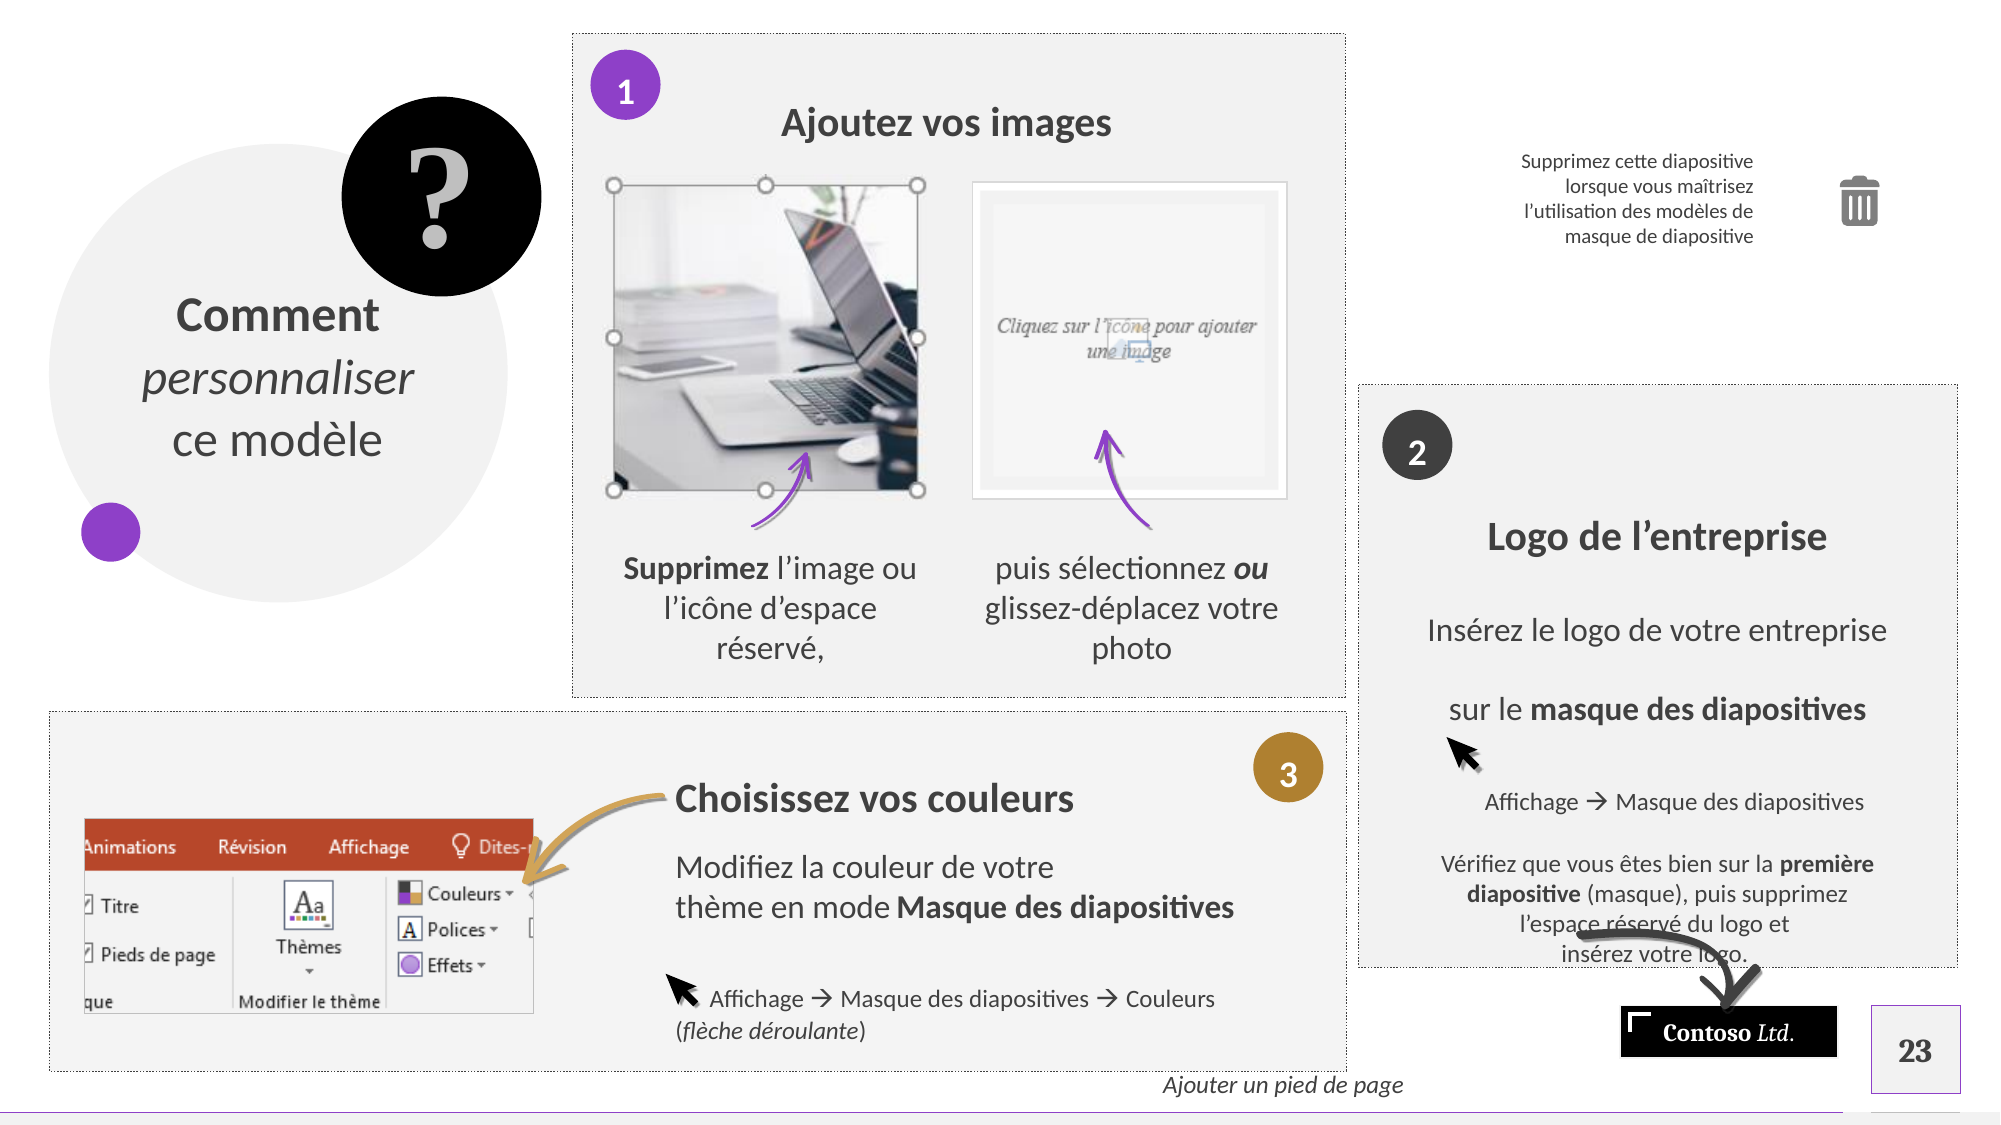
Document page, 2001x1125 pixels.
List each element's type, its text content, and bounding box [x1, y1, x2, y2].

picture [601, 174, 928, 504]
text_box Logo de l’entreprise [1411, 501, 1905, 567]
text_box Modifiez la couleur de votre thème en mode Masque des diapositives Affichage  Masque des diapositives  Couleurs (flèche déroulante) [660, 837, 1254, 1055]
text_box 23 [1871, 1019, 1960, 1080]
text_box Supprimez l’image ou l’icône d’espace réservé, [595, 538, 947, 676]
picture [84, 818, 534, 1013]
text_box Supprimez cette diapositive lorsque vous maîtrisez l’utilisation des modèles de masque de diapositive [1506, 139, 1802, 257]
text_box 3 [1253, 732, 1324, 803]
text_box [538, 170, 542, 223]
text_box Choisissez vos couleurs [660, 763, 1173, 830]
text_box [381, 96, 502, 117]
picture [665, 973, 699, 1007]
text_box Insérez le logo de votre entreprise sur le masque des diapositives Affichage  Masque des diapositives Vérifiez que vous êtes bien sur la première diapositive (masque), puis supprimez l’espace réservé du logo et insérez votre logo. [1411, 600, 1905, 939]
text_box [81, 502, 141, 562]
picture [973, 182, 1286, 499]
text_box [572, 33, 1345, 697]
text_box Ajoutez vos images [607, 86, 1286, 153]
text_box Ajouter un pied de page [1163, 1064, 1839, 1099]
text_box ? [342, 117, 538, 313]
text_box 2 [1382, 409, 1453, 480]
text_box Comment personnaliser ce modèle [48, 143, 508, 603]
text_box [1841, 189, 1878, 226]
text_box puis sélectionnez ou glissez-déplacez votre photo [956, 538, 1308, 676]
text_box [1839, 175, 1880, 188]
text_box [1359, 385, 1958, 1010]
text_box [49, 711, 1346, 1071]
picture [1446, 737, 1480, 770]
text_box 1 [590, 49, 661, 115]
